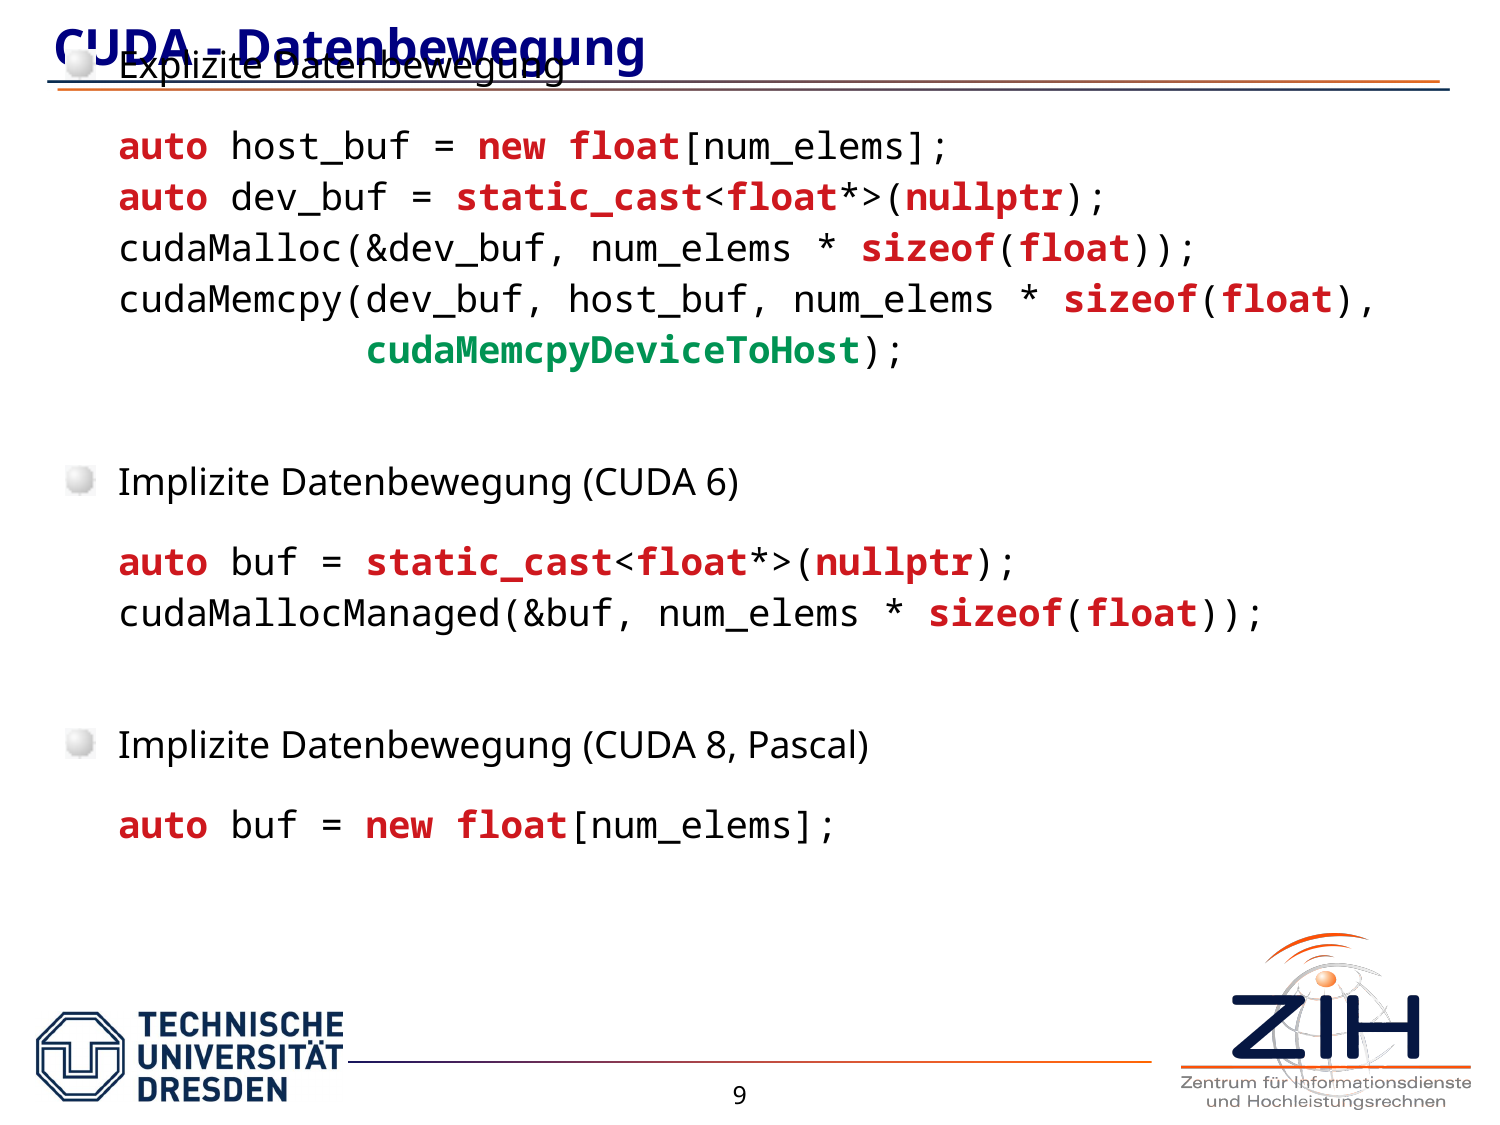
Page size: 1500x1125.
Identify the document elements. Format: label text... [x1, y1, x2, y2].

picture [35, 1011, 343, 1102]
list Explizite Datenbewegung auto host_buf = new float[num_elems]; auto dev_buf = static_cast<float*>(nullptr); cudaMalloc(&dev_buf, num_elems * sizeof(float)); cudaMemcpy(dev_buf, host_buf, num_elems * sizeof(float), cudaMemcpyDeviceToHost); Implizite Datenbewegung (CUDA 6) auto buf = static_cast<float*>(nullptr); cudaMallocManaged(&buf, num_elems * sizeof(float)); Implizite Datenbewegung (CUDA 8, Pascal) auto buf = new float[num_elems]; [29, 118, 1418, 771]
picture [47, 80, 1450, 91]
title CUDA - Datenbewegung [53, 12, 1453, 81]
picture [1181, 933, 1471, 1110]
picture [65, 49, 96, 80]
